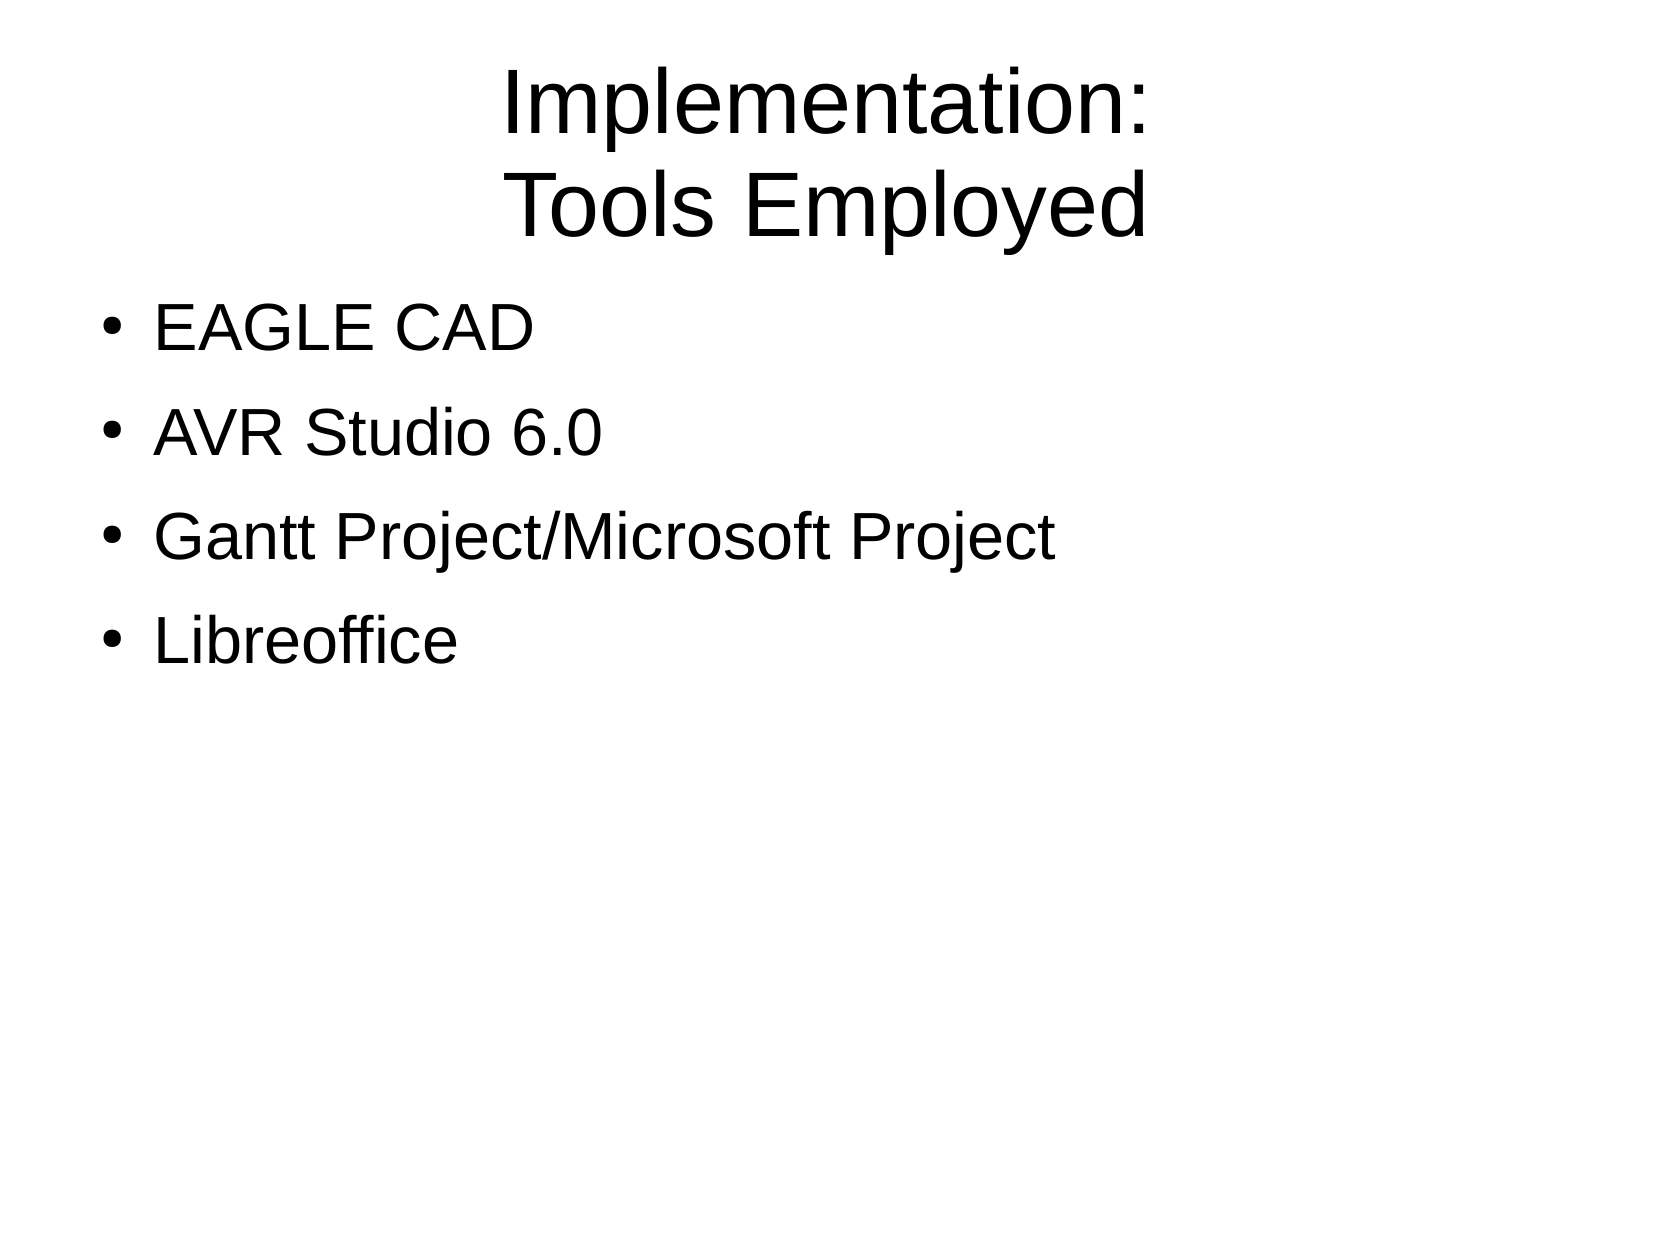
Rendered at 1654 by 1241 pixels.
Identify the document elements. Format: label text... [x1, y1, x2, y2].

title Implementation: Tools Employed [82, 49, 1571, 257]
list EAGLE CAD AVR Studio 6.0 Gantt Project/Microsoft Project Libreoffice [82, 290, 1538, 1010]
